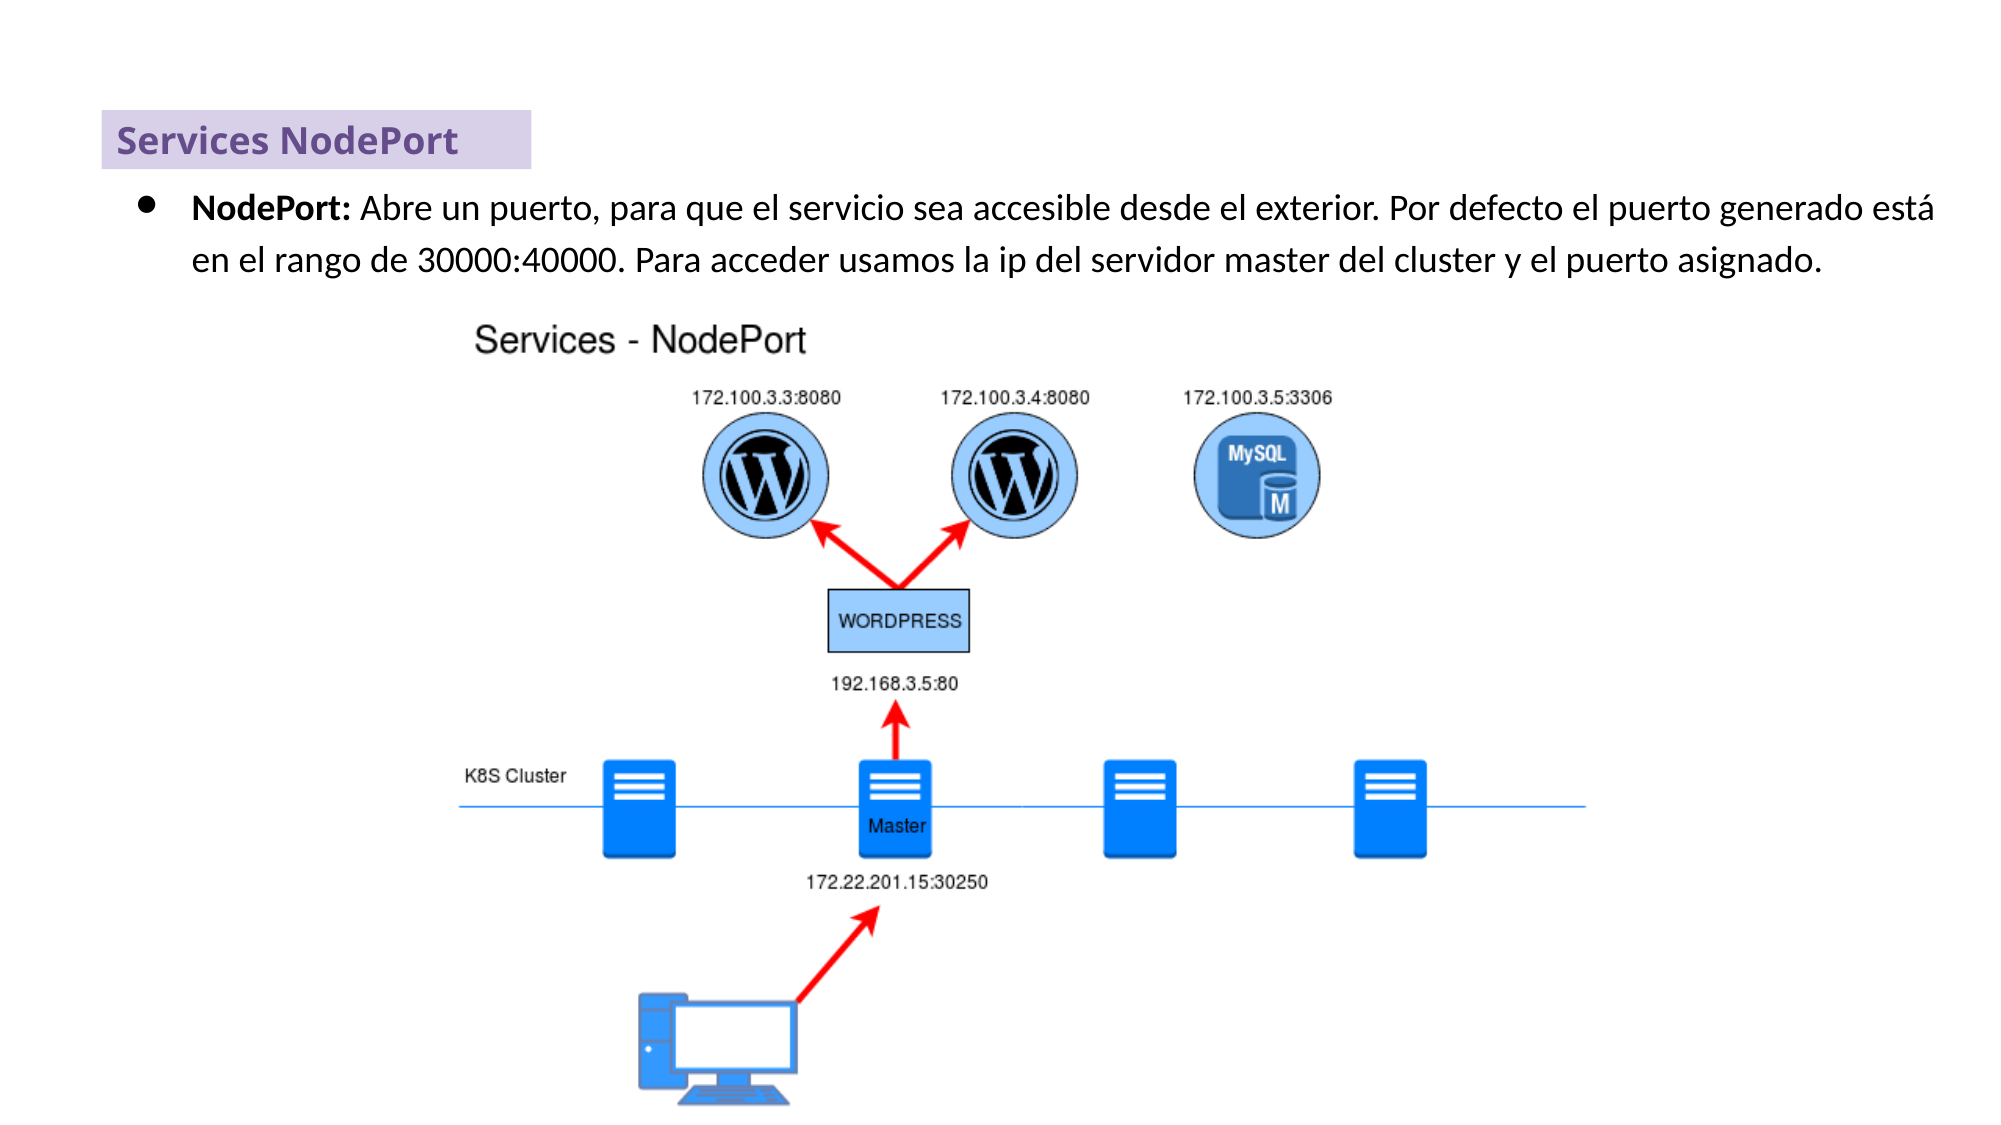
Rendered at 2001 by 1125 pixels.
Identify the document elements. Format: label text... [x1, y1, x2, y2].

text_box NodePort: Abre un puerto, para que el servicio sea accesible desde el exterior. Por defecto el puerto generado está en el rango de 30000:40000. Para acceder usamos la ip del servidor master del cluster y el puerto asignado. [101, 169, 1977, 323]
text_box Services NodePort [101, 110, 532, 170]
picture [396, 303, 1604, 1122]
